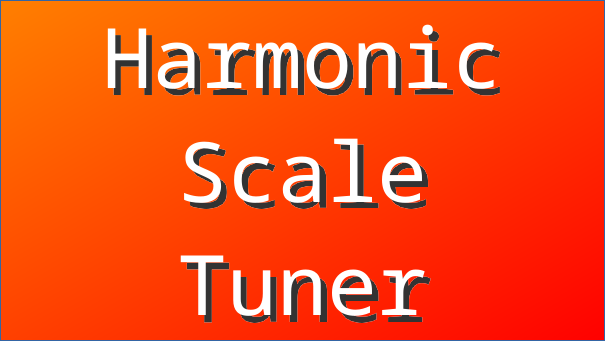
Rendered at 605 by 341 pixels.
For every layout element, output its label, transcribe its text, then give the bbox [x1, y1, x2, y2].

subtitle Harmonic Scale Tuner [0, 0, 605, 341]
